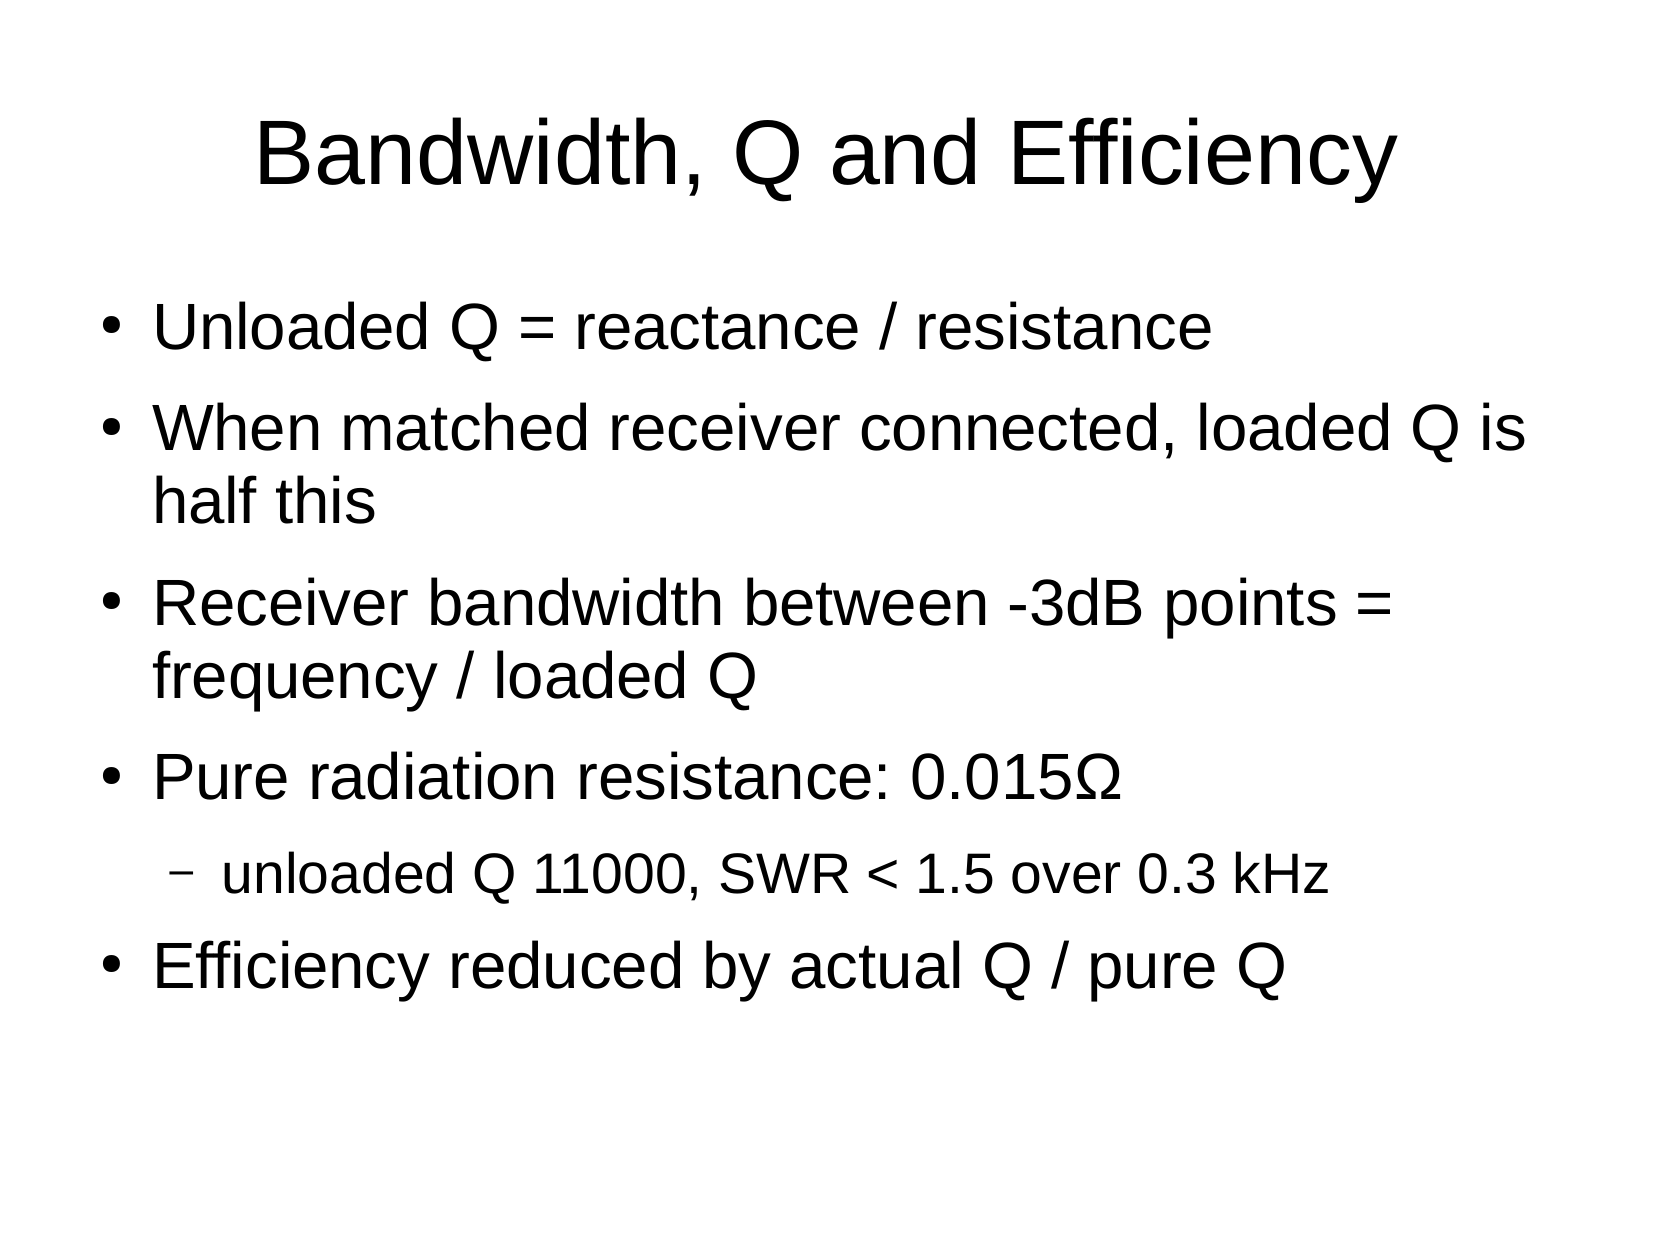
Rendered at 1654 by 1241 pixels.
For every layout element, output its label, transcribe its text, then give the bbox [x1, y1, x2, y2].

list Unloaded Q = reactance / resistance When matched receiver connected, loaded Q is half this Receiver bandwidth between -3dB points = frequency / loaded Q Pure radiation resistance: 0.015Ω unloaded Q 11000, SWR < 1.5 over 0.3 kHz Efficiency reduced by actual Q / pure Q [82, 290, 1571, 1010]
title Bandwidth, Q and Efficiency [82, 49, 1571, 257]
